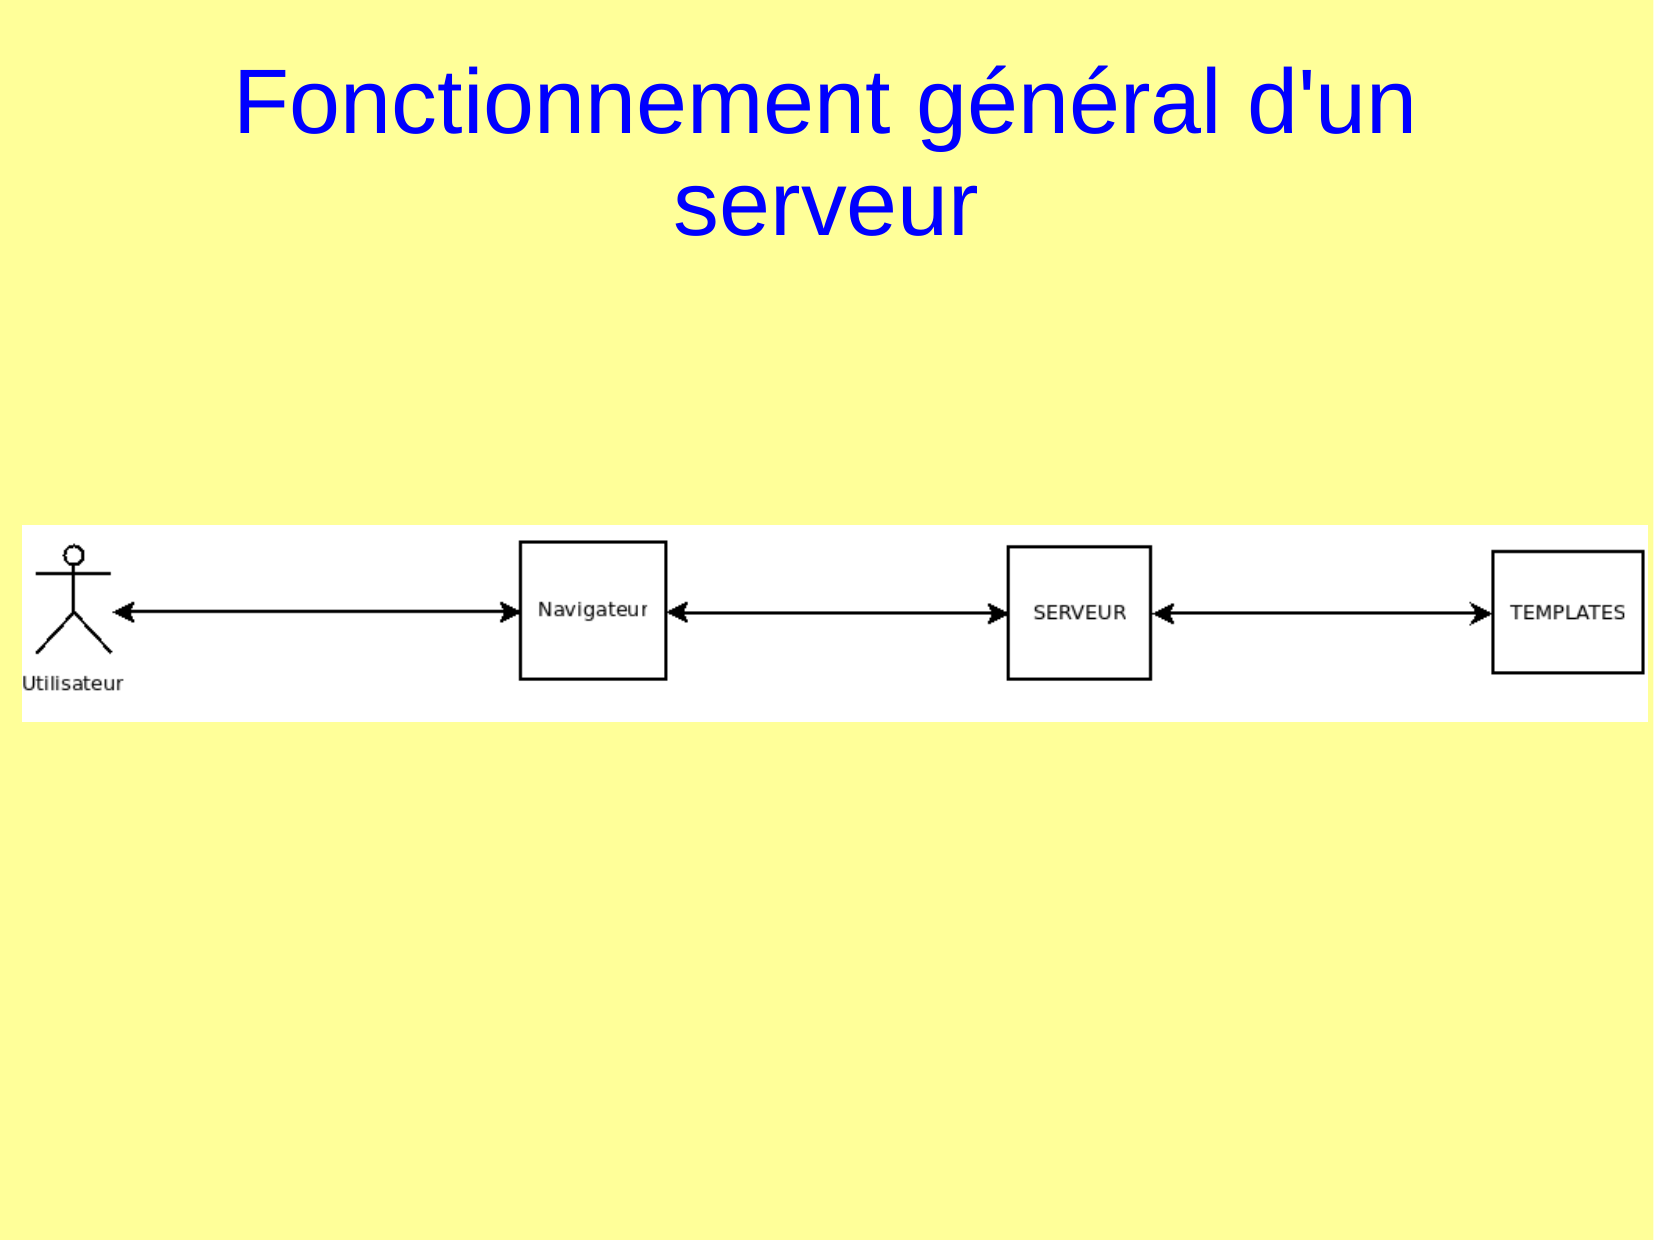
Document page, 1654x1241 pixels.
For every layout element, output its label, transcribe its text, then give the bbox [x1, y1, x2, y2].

title Fonctionnement général d'un serveur [82, 49, 1571, 257]
picture [22, 525, 1648, 722]
